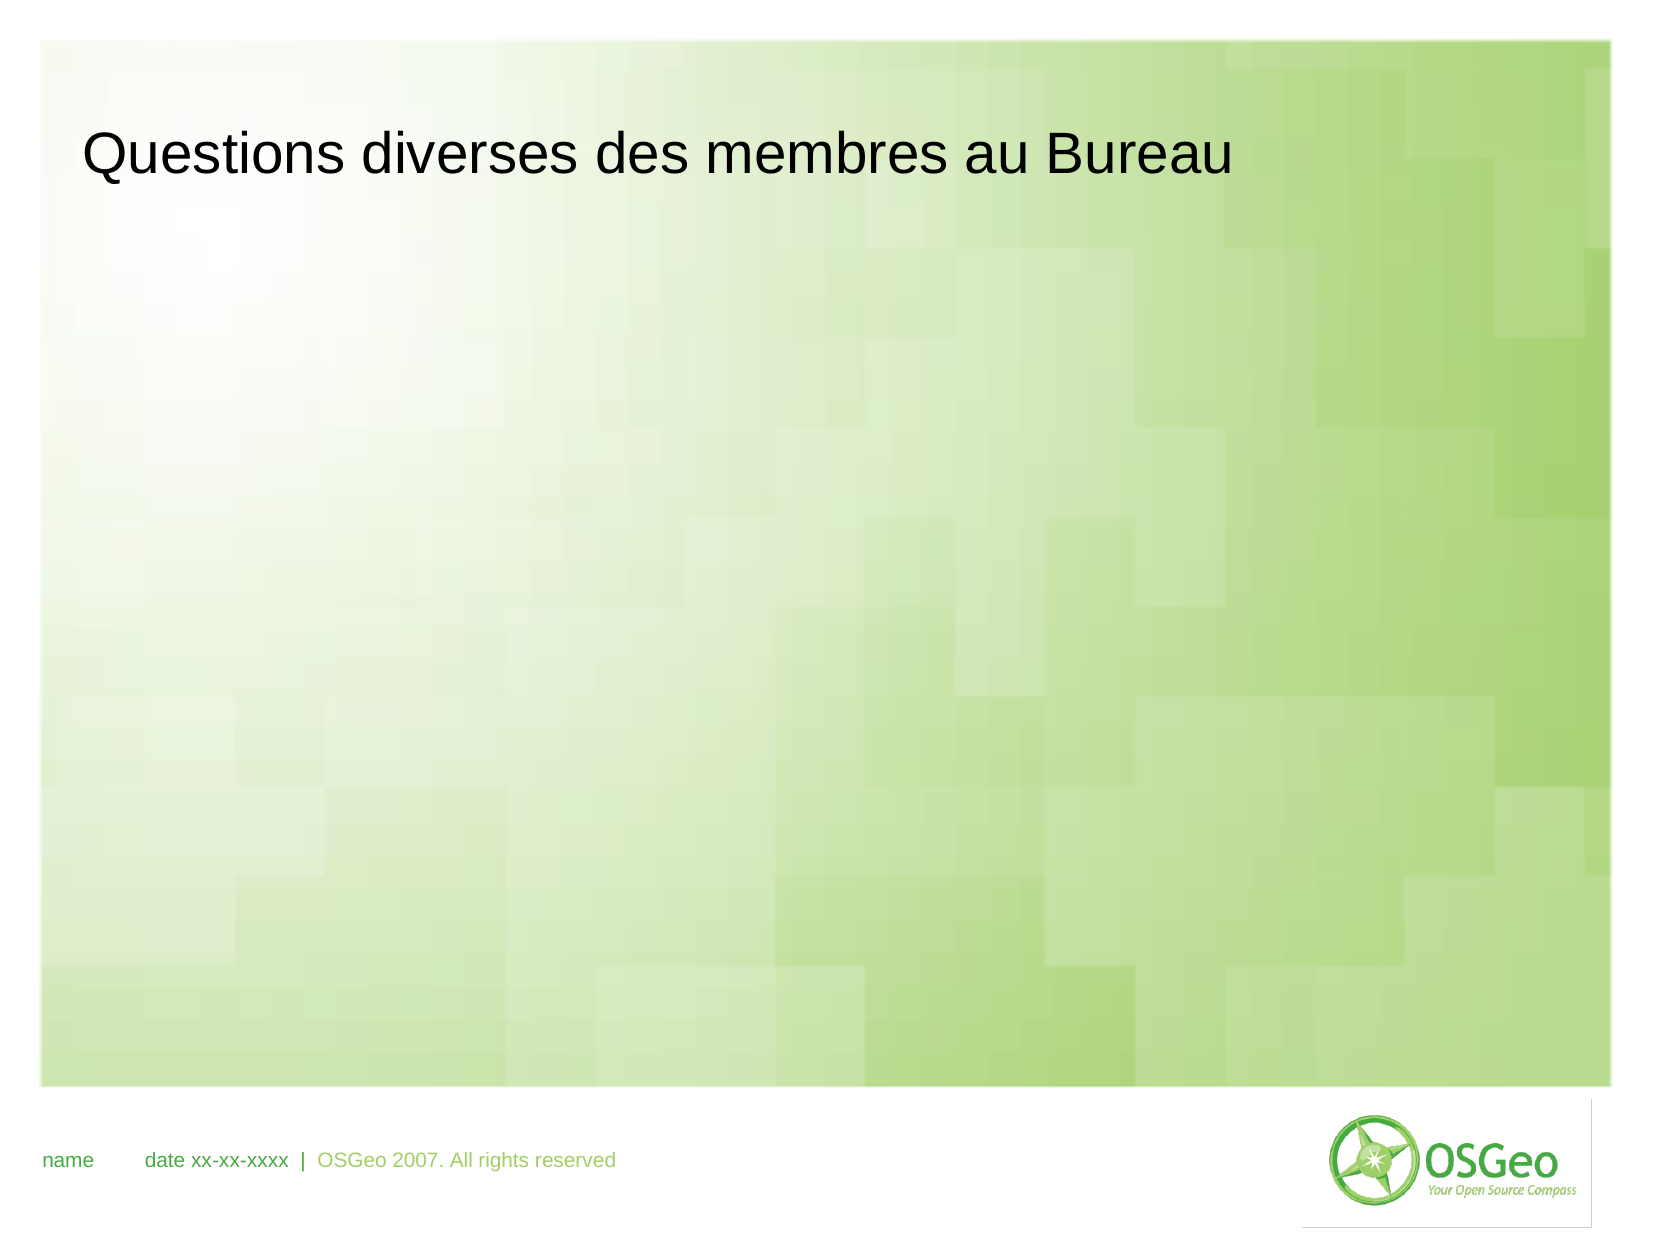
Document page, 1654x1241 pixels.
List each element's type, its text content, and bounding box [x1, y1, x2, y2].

title Questions diverses des membres au Bureau [82, 49, 1571, 257]
picture [0, 1, 1654, 1239]
